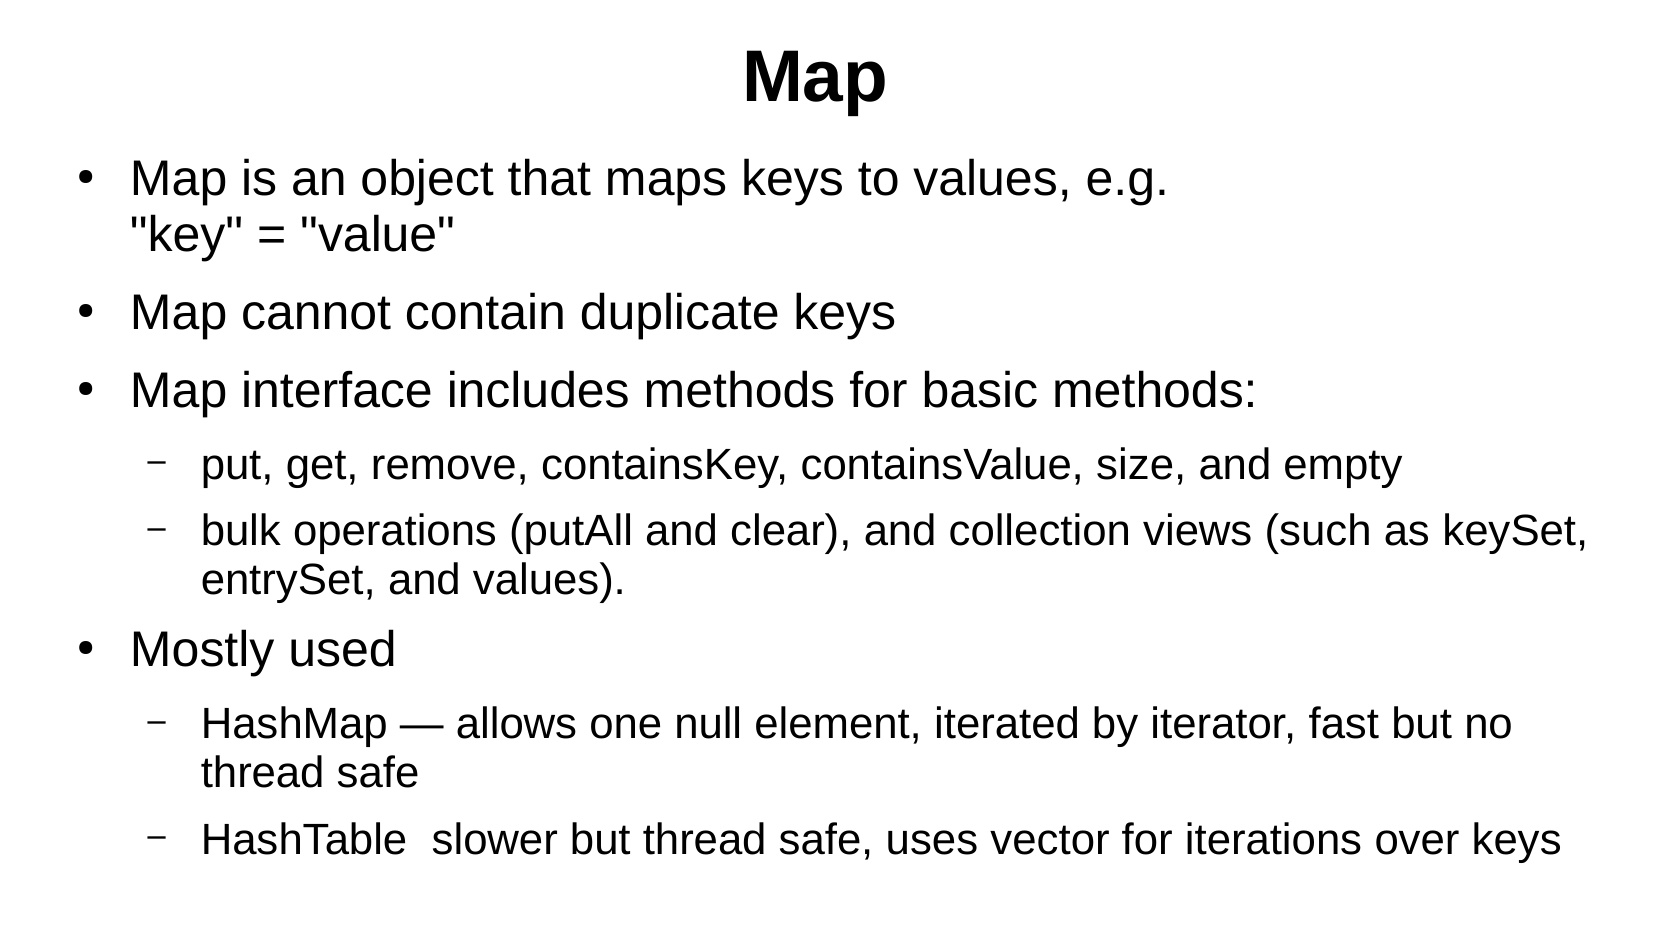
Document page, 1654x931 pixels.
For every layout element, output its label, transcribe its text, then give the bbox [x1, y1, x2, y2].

title Map [70, 35, 1560, 118]
list Map is an object that maps keys to values, e.g. "key" = "value" Map cannot contain duplicate keys Map interface includes methods for basic methods: put, get, remove, containsKey, containsValue, size, and empty bulk operations (putAll and clear), and collection views (such as keySet, entrySet, and values). Mostly used HashMap — allows one null element, iterated by iterator, fast but no thread safe HashTable slower but thread safe, uses vector for iterations over keys [59, 150, 1607, 904]
